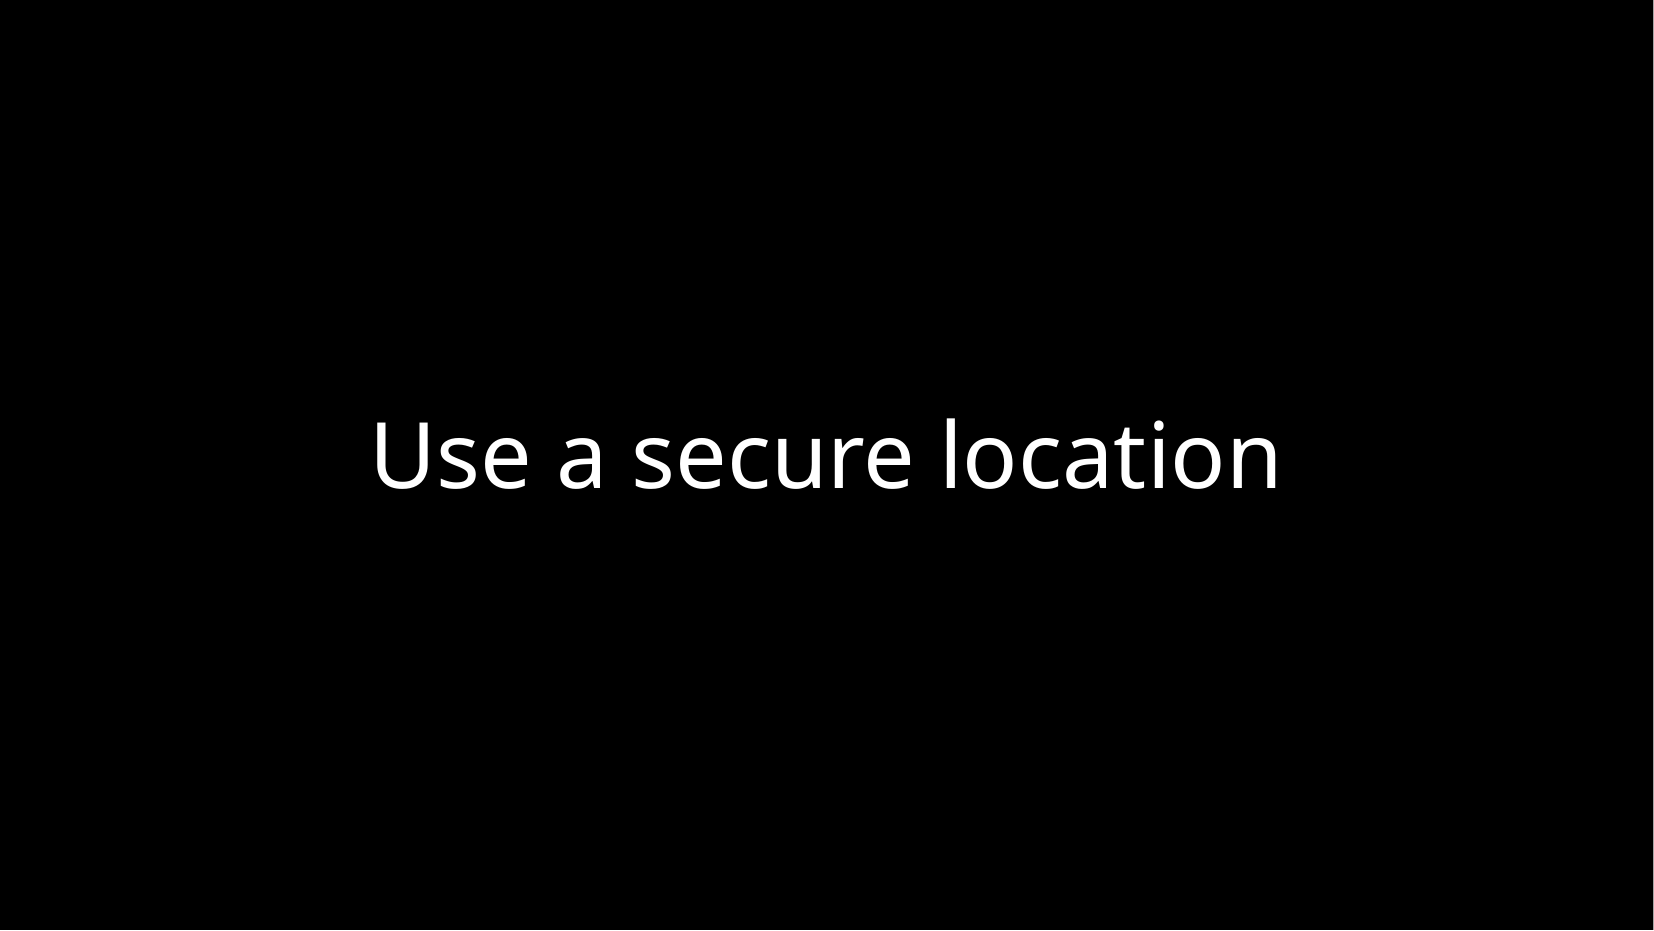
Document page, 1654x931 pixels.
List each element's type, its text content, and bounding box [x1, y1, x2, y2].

title Use a secure location [82, 375, 1571, 531]
